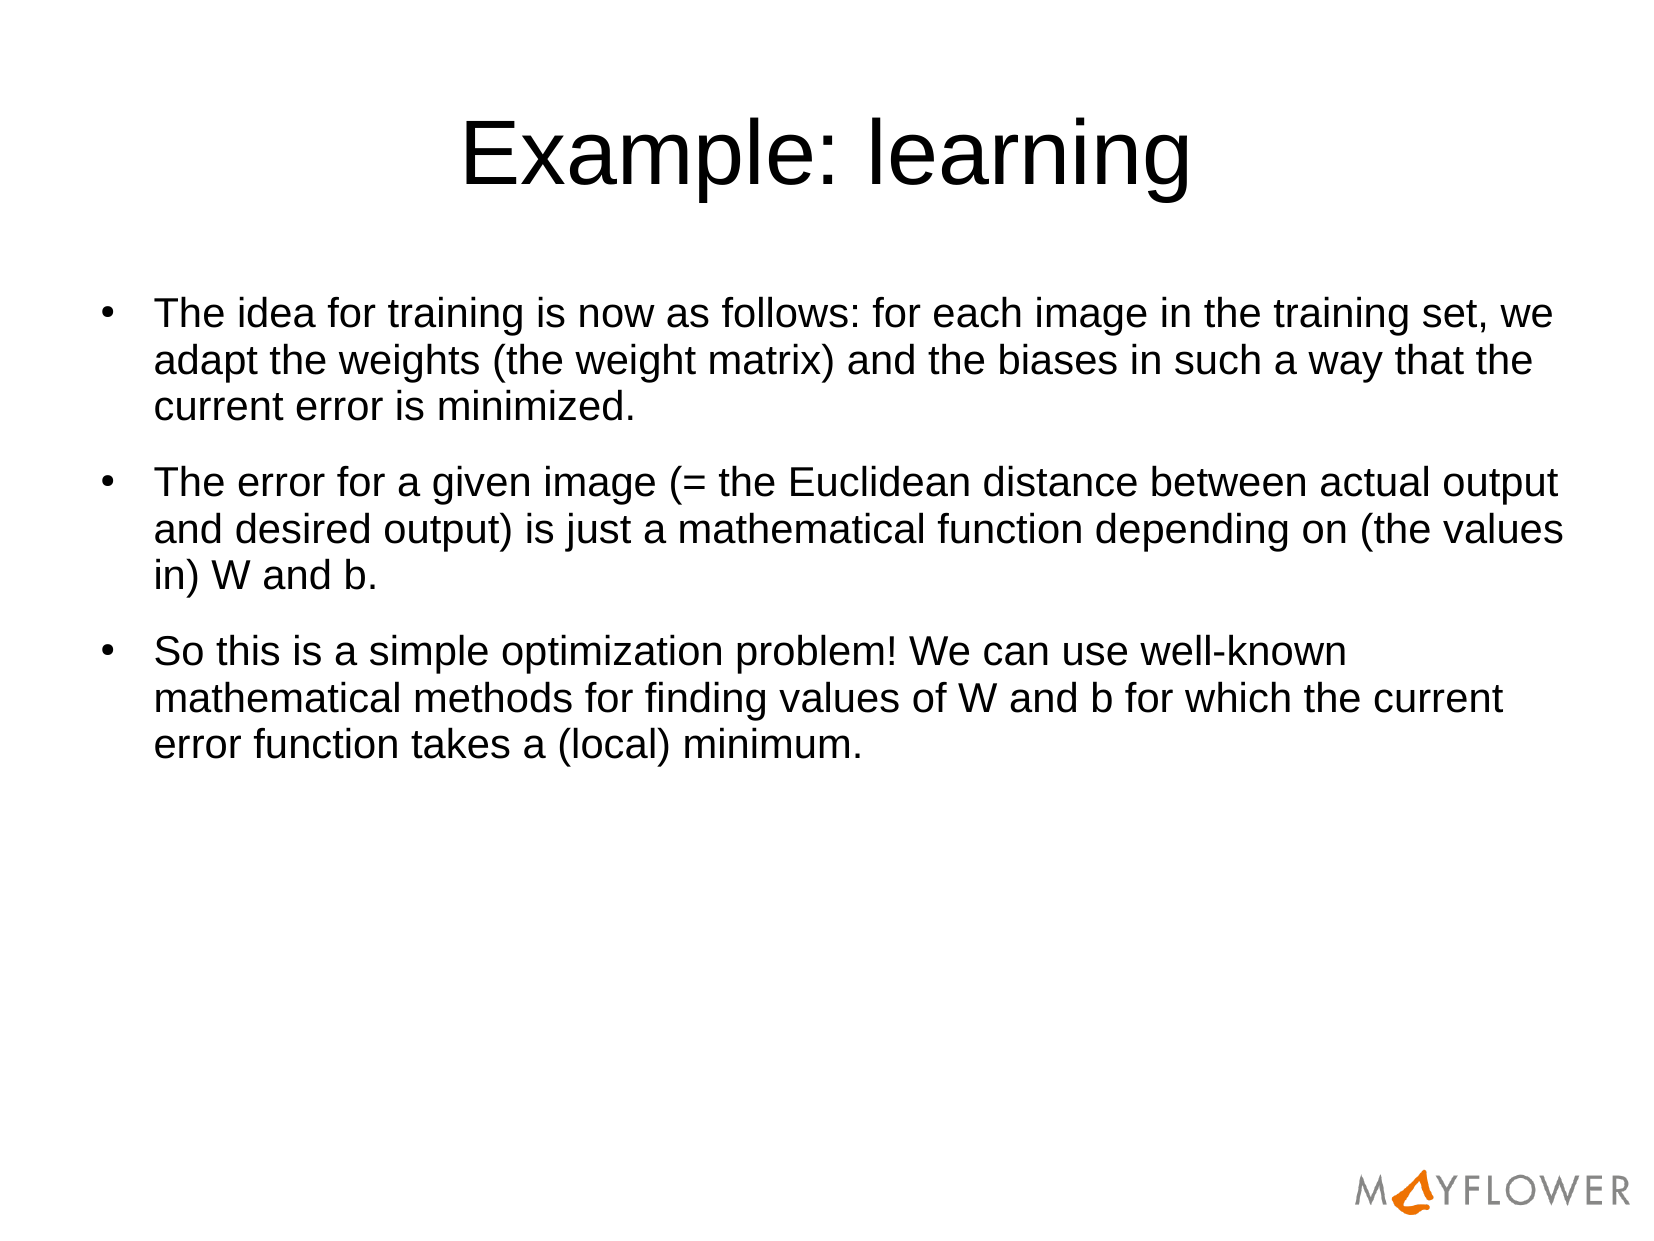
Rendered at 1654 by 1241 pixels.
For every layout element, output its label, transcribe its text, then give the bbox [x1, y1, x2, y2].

list The idea for training is now as follows: for each image in the training set, we adapt the weights (the weight matrix) and the biases in such a way that the current error is minimized. The error for a given image (= the Euclidean distance between actual output and desired output) is just a mathematical function depending on (the values in) W and b. So this is a simple optimization problem! We can use well-known mathematical methods for finding values of W and b for which the current error function takes a (local) minimum. [82, 290, 1571, 1016]
title Example: learning [82, 49, 1571, 257]
picture [1355, 1169, 1630, 1215]
